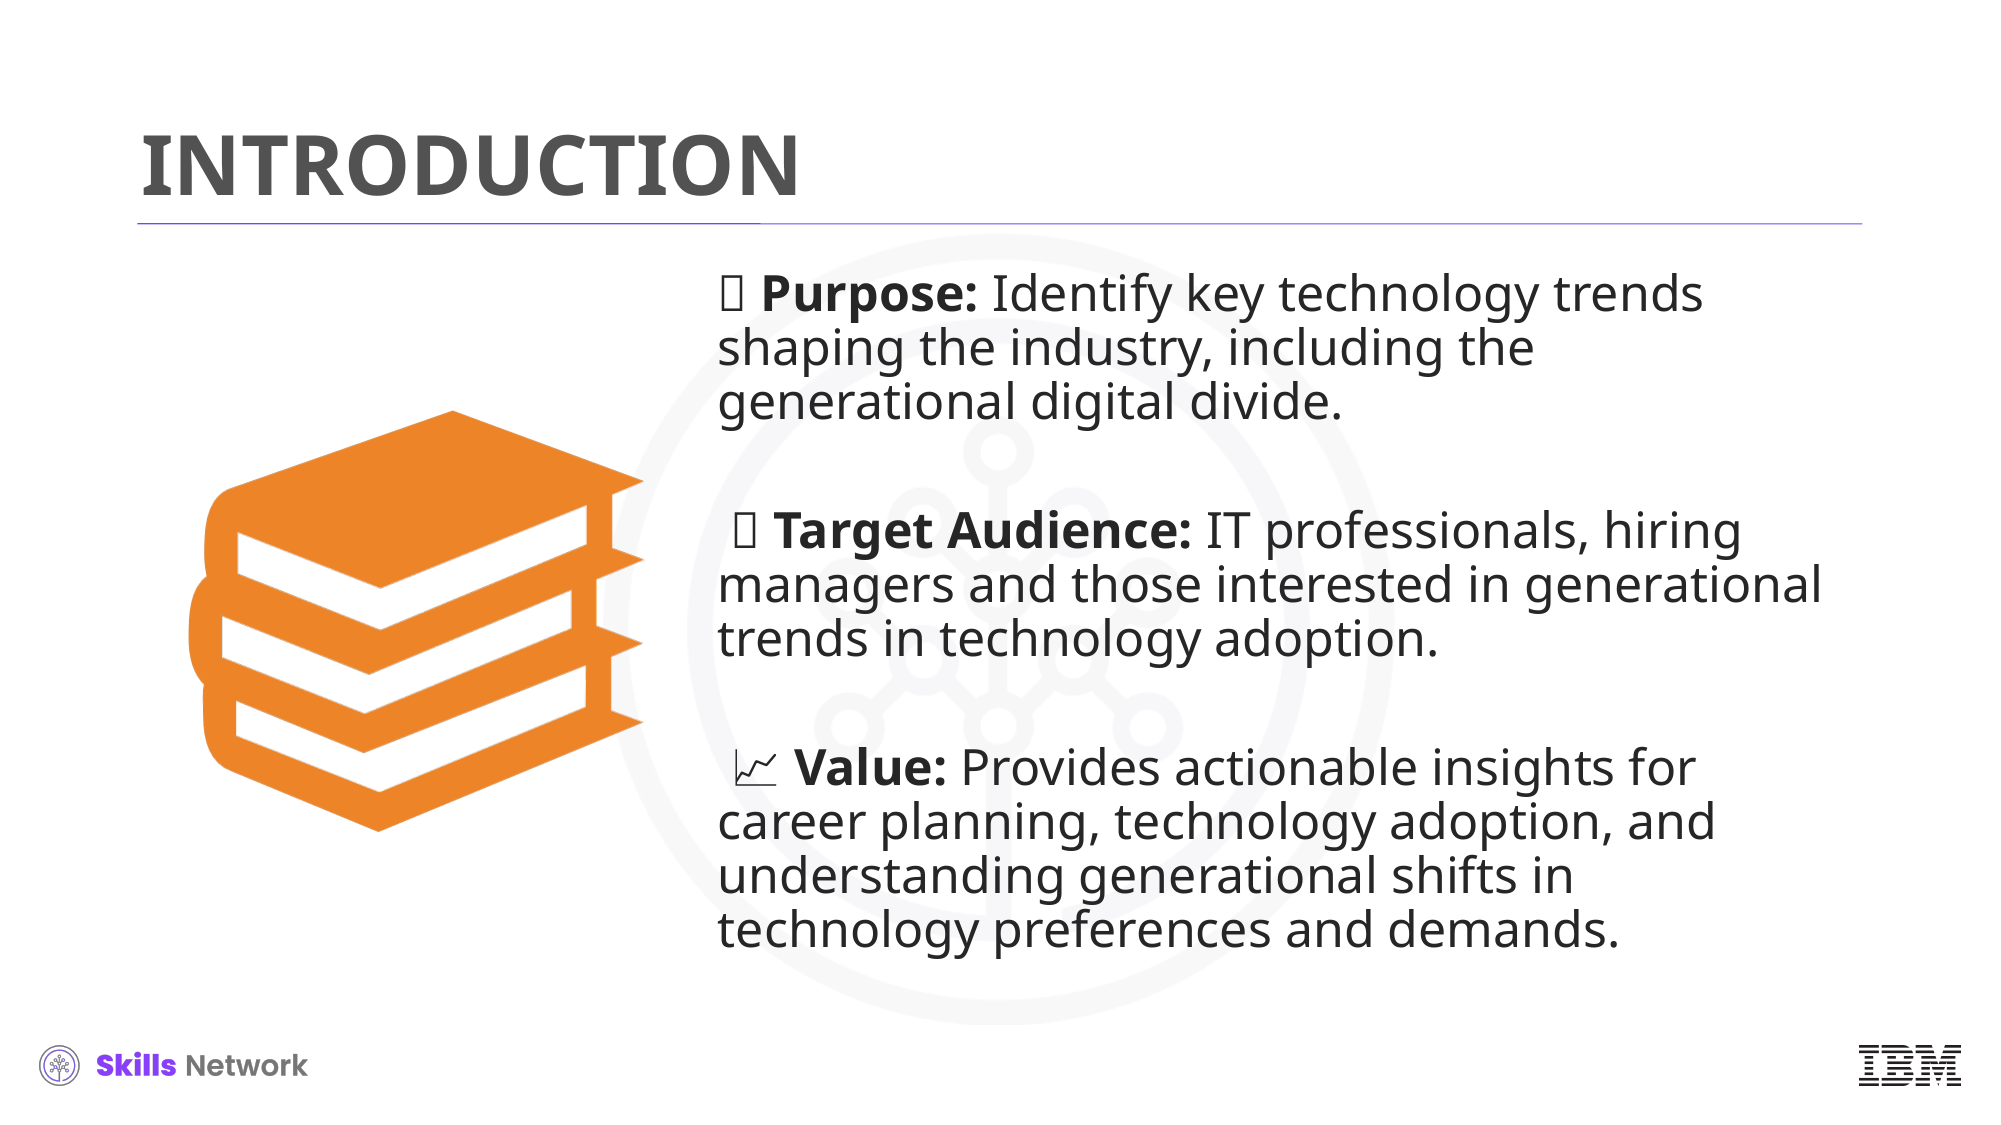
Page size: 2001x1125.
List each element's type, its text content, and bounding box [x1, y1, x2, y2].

text_box 🎯 Purpose: Identify key technology trends shaping the industry, including the generational digital divide. 👥 Target Audience: IT professionals, hiring managers and those interested in generational trends in technology adoption. 📈 Value: Provides actionable insights for career planning, technology adoption, and understanding generational shifts in technology preferences and demands. [702, 261, 1863, 1014]
picture [39, 1045, 308, 1086]
picture [1859, 1045, 1961, 1086]
picture [163, 370, 665, 873]
title INTRODUCTION [126, 59, 1381, 278]
